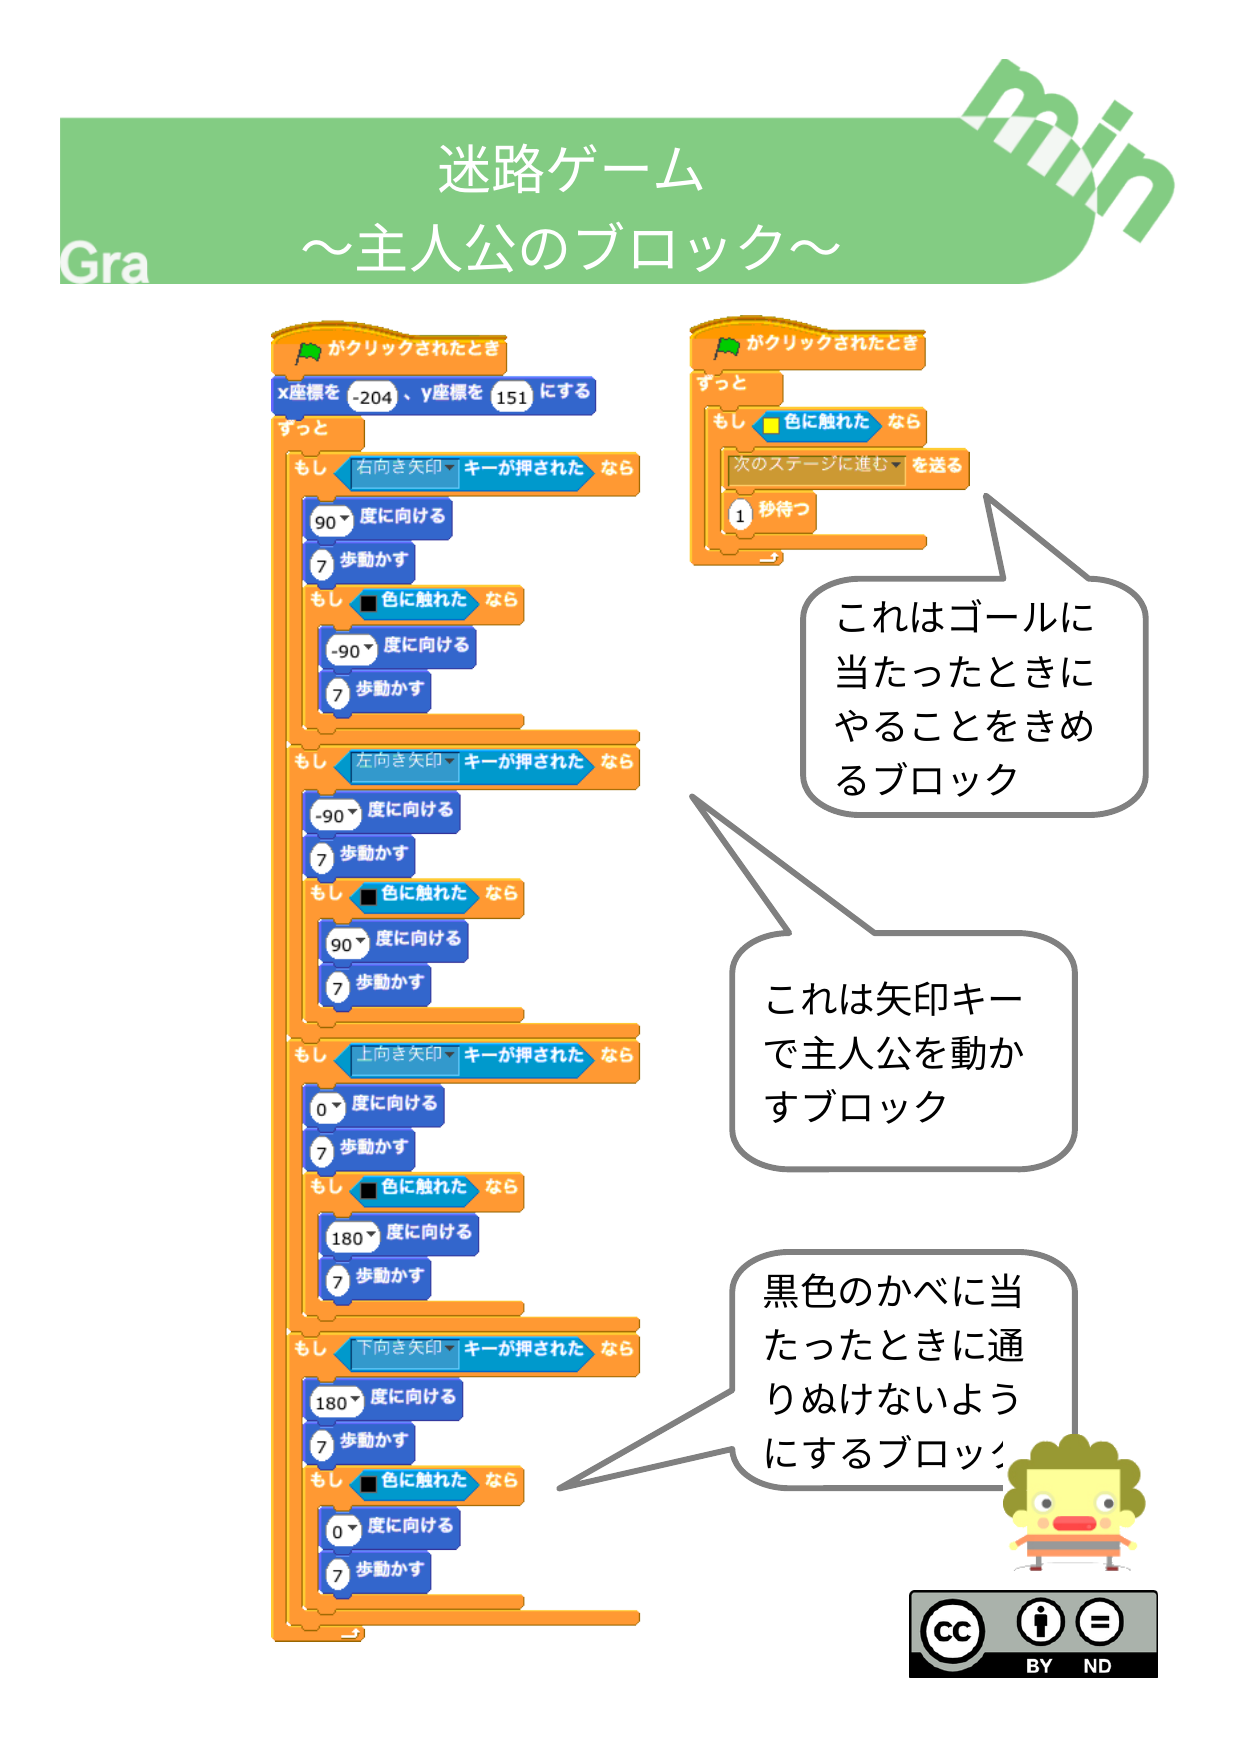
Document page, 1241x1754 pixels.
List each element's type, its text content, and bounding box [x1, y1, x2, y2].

picture [60, 59, 1182, 284]
picture [271, 315, 1158, 1678]
text_box これはゴールに当たったときにやることをきめるブロック [803, 495, 1146, 816]
text_box 黒色のかべに当たったときに通りぬけないようにするブロック [559, 1251, 1075, 1489]
text_box これは矢印キーで主人公を動かすブロック [692, 796, 1075, 1170]
picture [1003, 1434, 1146, 1571]
title 迷路ゲーム 〜主人公のブロック〜 [67, 112, 1077, 299]
